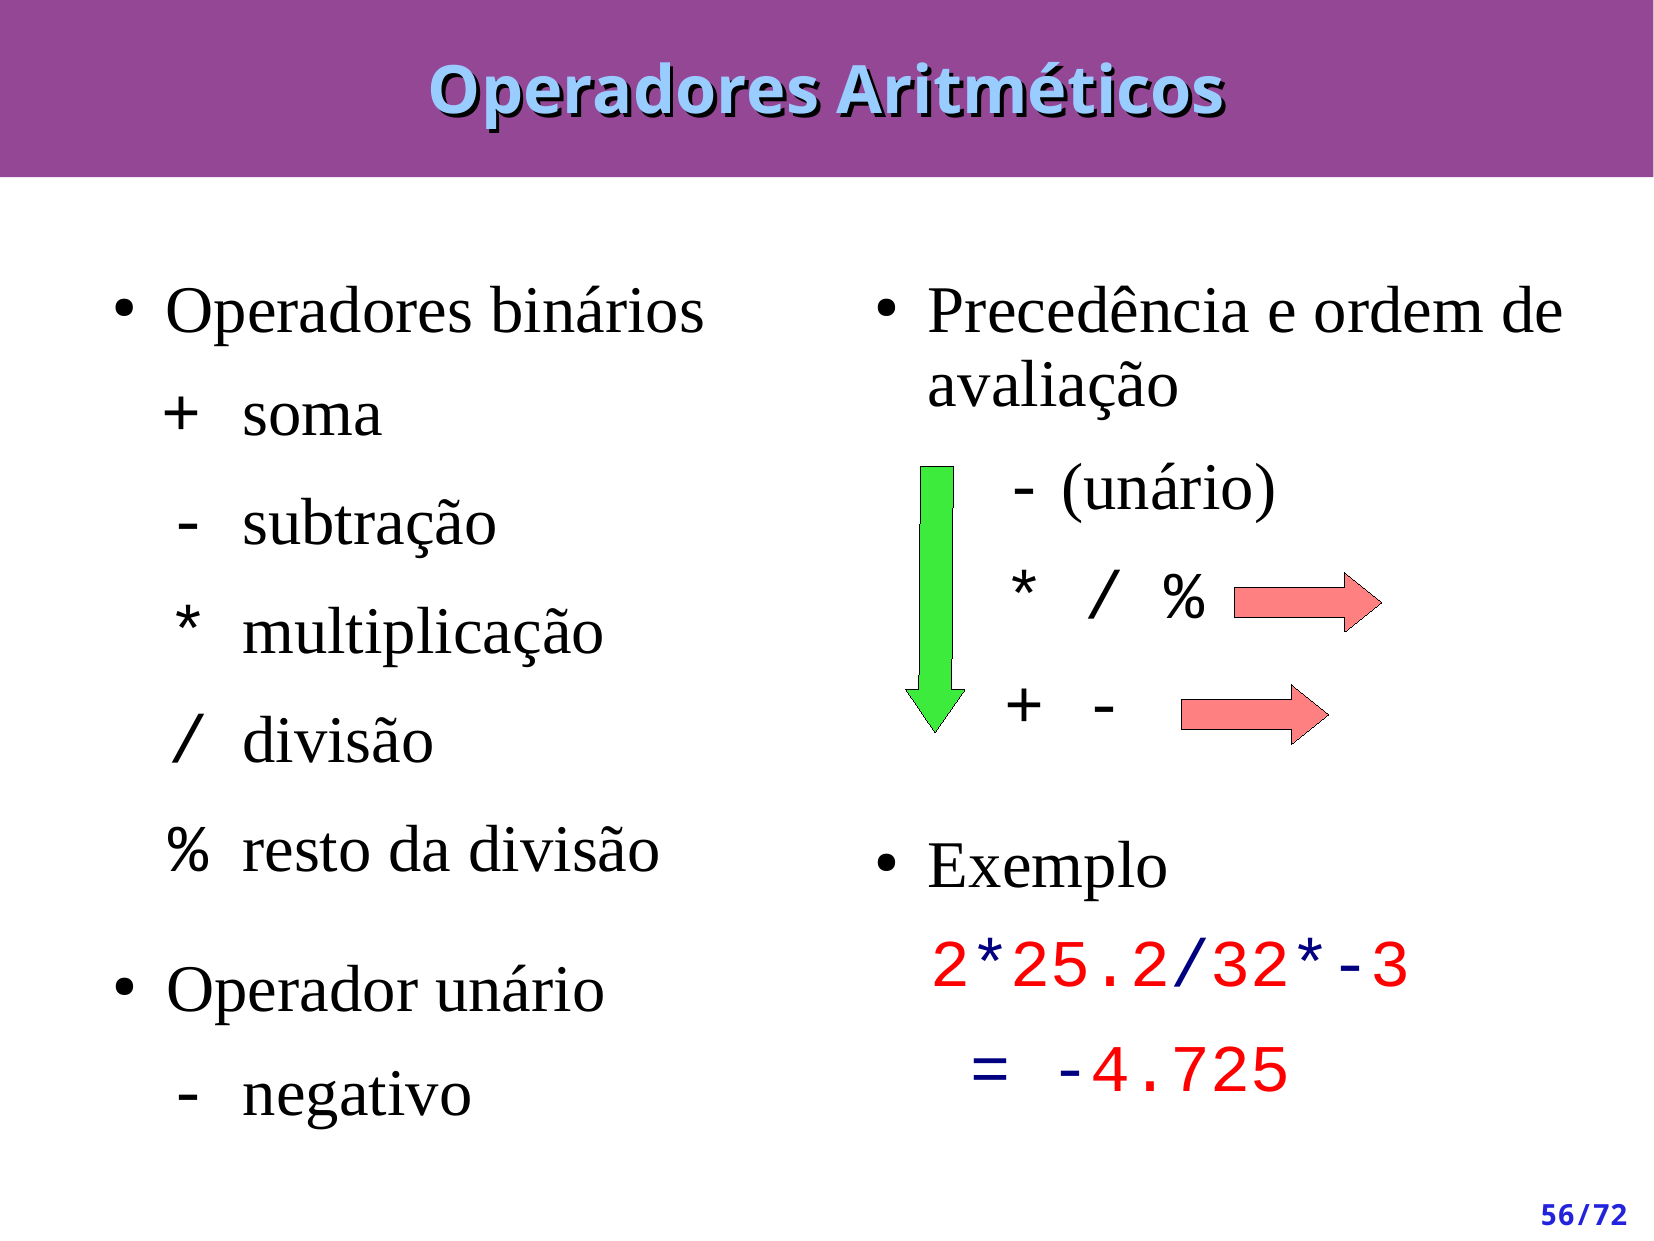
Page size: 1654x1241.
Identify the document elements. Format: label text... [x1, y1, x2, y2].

list Exemplo 2*25.2/32*-3 = -4.725 [856, 827, 1584, 1146]
title Operadores Aritméticos [82, 0, 1571, 192]
list Operadores binários + soma - subtração * multiplicação / divisão % resto da divisão [94, 272, 821, 916]
list Operador unário - negativo [95, 951, 822, 1168]
list Precedência e ordem de avaliação - (unário) * / % + - [856, 272, 1584, 768]
